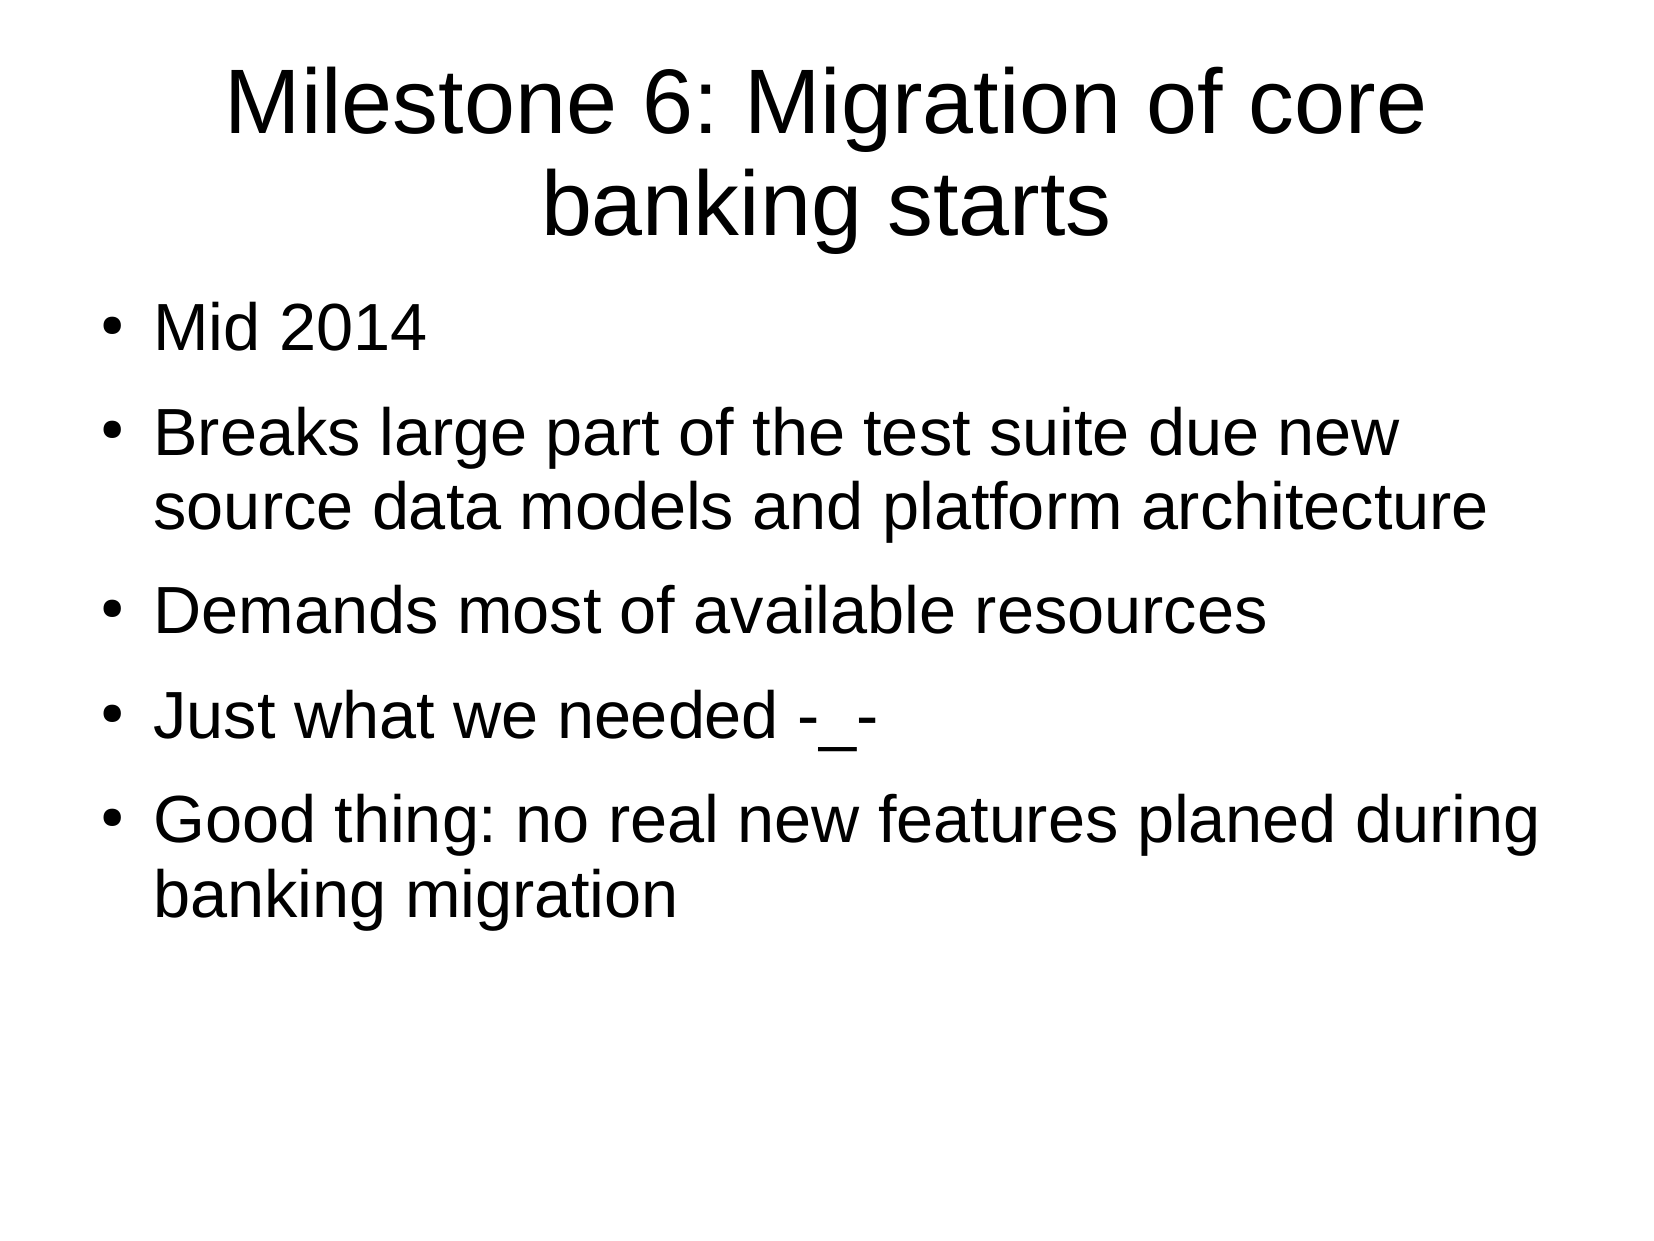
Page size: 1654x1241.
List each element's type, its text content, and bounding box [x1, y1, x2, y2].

list Mid 2014 Breaks large part of the test suite due new source data models and platform architecture Demands most of available resources Just what we needed -_- Good thing: no real new features planed during banking migration [82, 290, 1571, 1010]
title Milestone 6: Migration of core banking starts [82, 49, 1571, 257]
